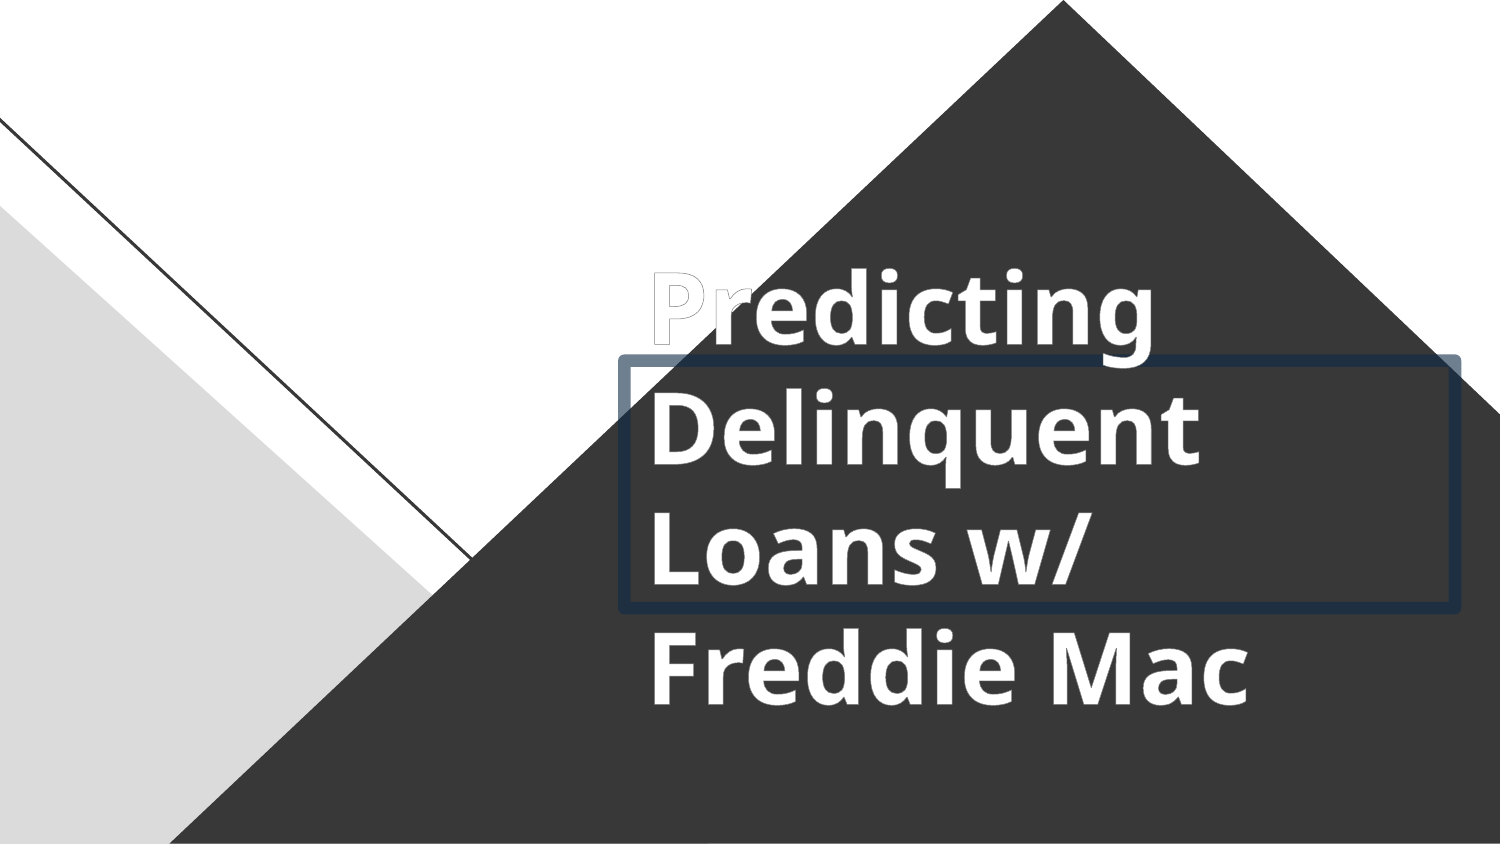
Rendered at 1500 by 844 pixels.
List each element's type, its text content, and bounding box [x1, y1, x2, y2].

title Predicting Delinquent Loans w/ Freddie Mac [624, 360, 1456, 609]
